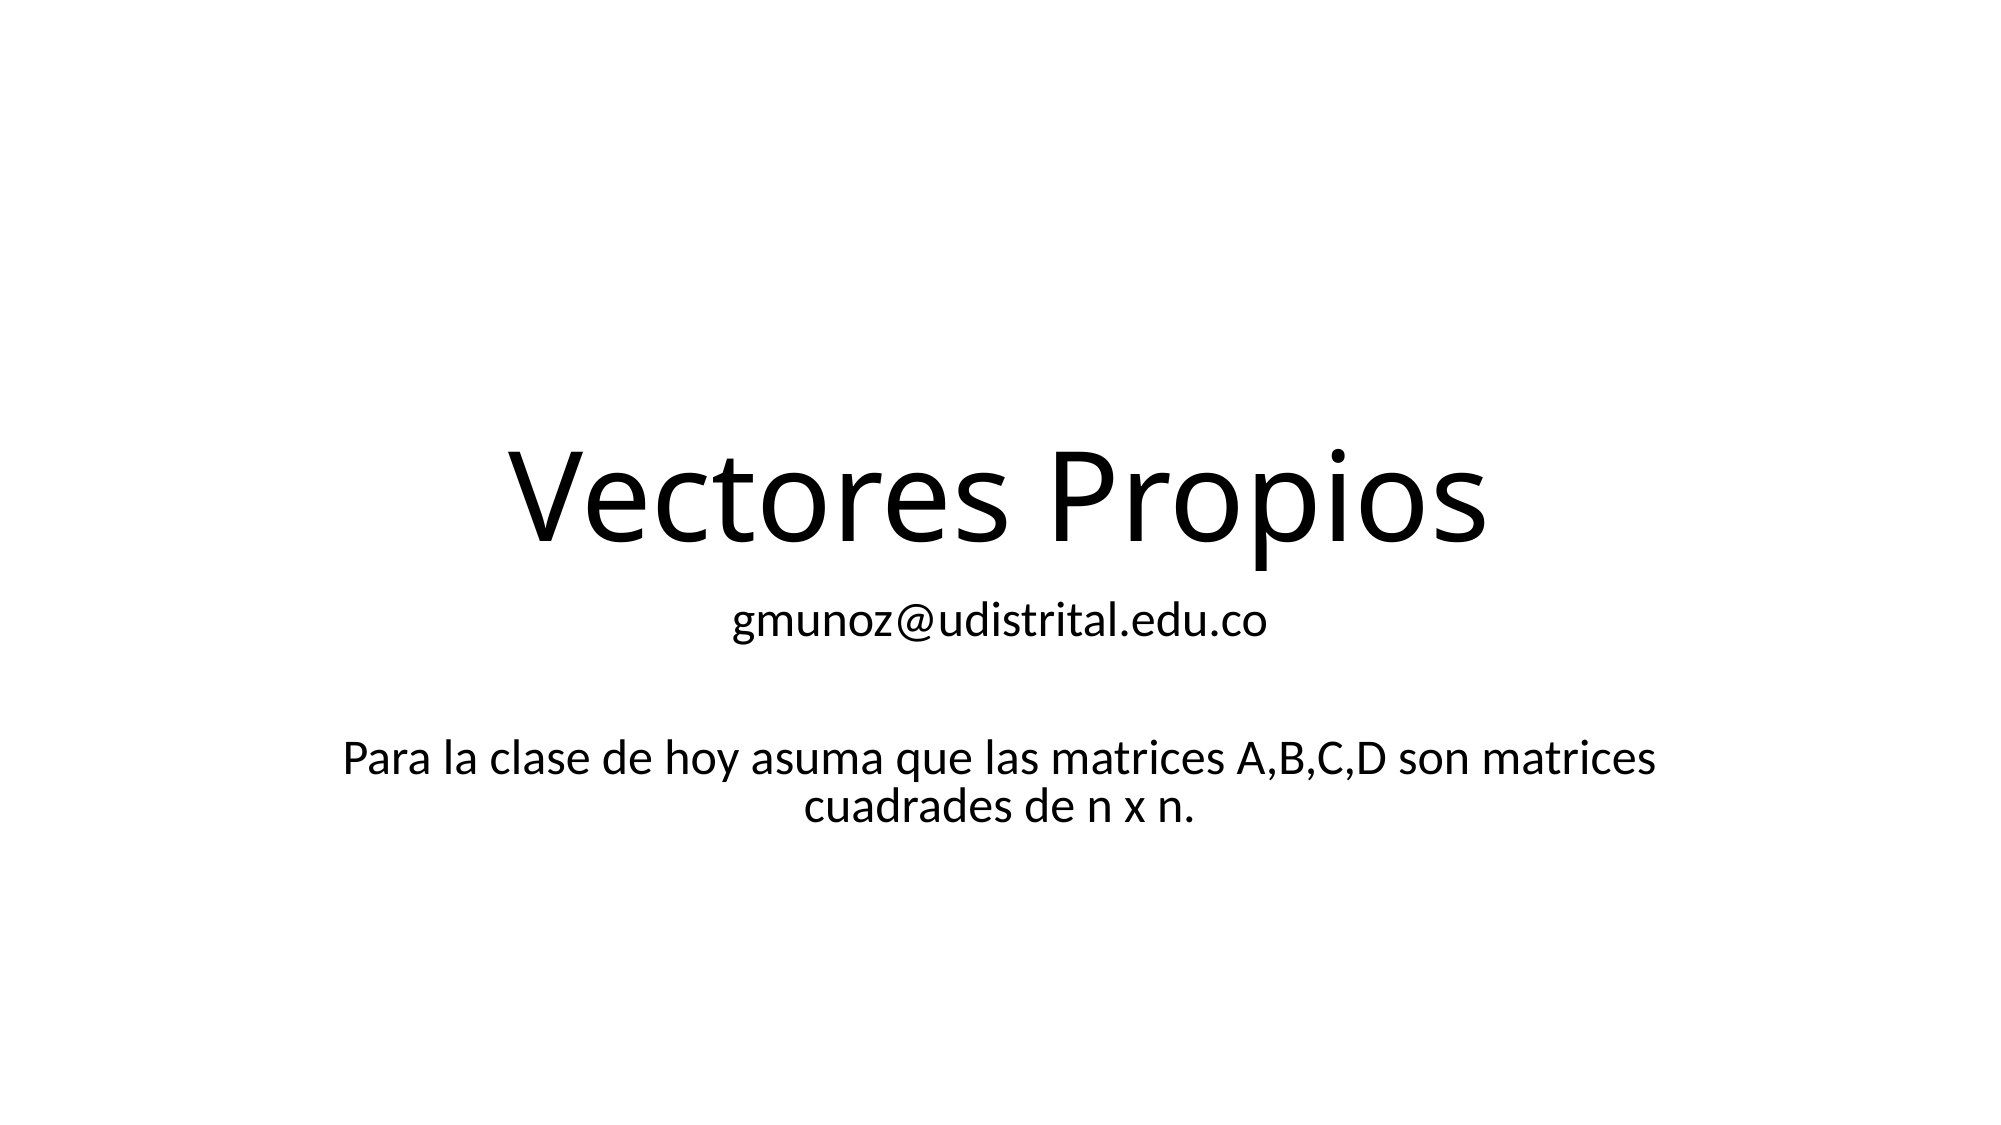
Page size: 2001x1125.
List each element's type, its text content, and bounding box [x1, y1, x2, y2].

subtitle gmunoz@udistrital.edu.co Para la clase de hoy asuma que las matrices A,B,C,D son matrices cuadrades de n x n. [249, 590, 1750, 863]
title Vectores Propios [249, 184, 1750, 576]
